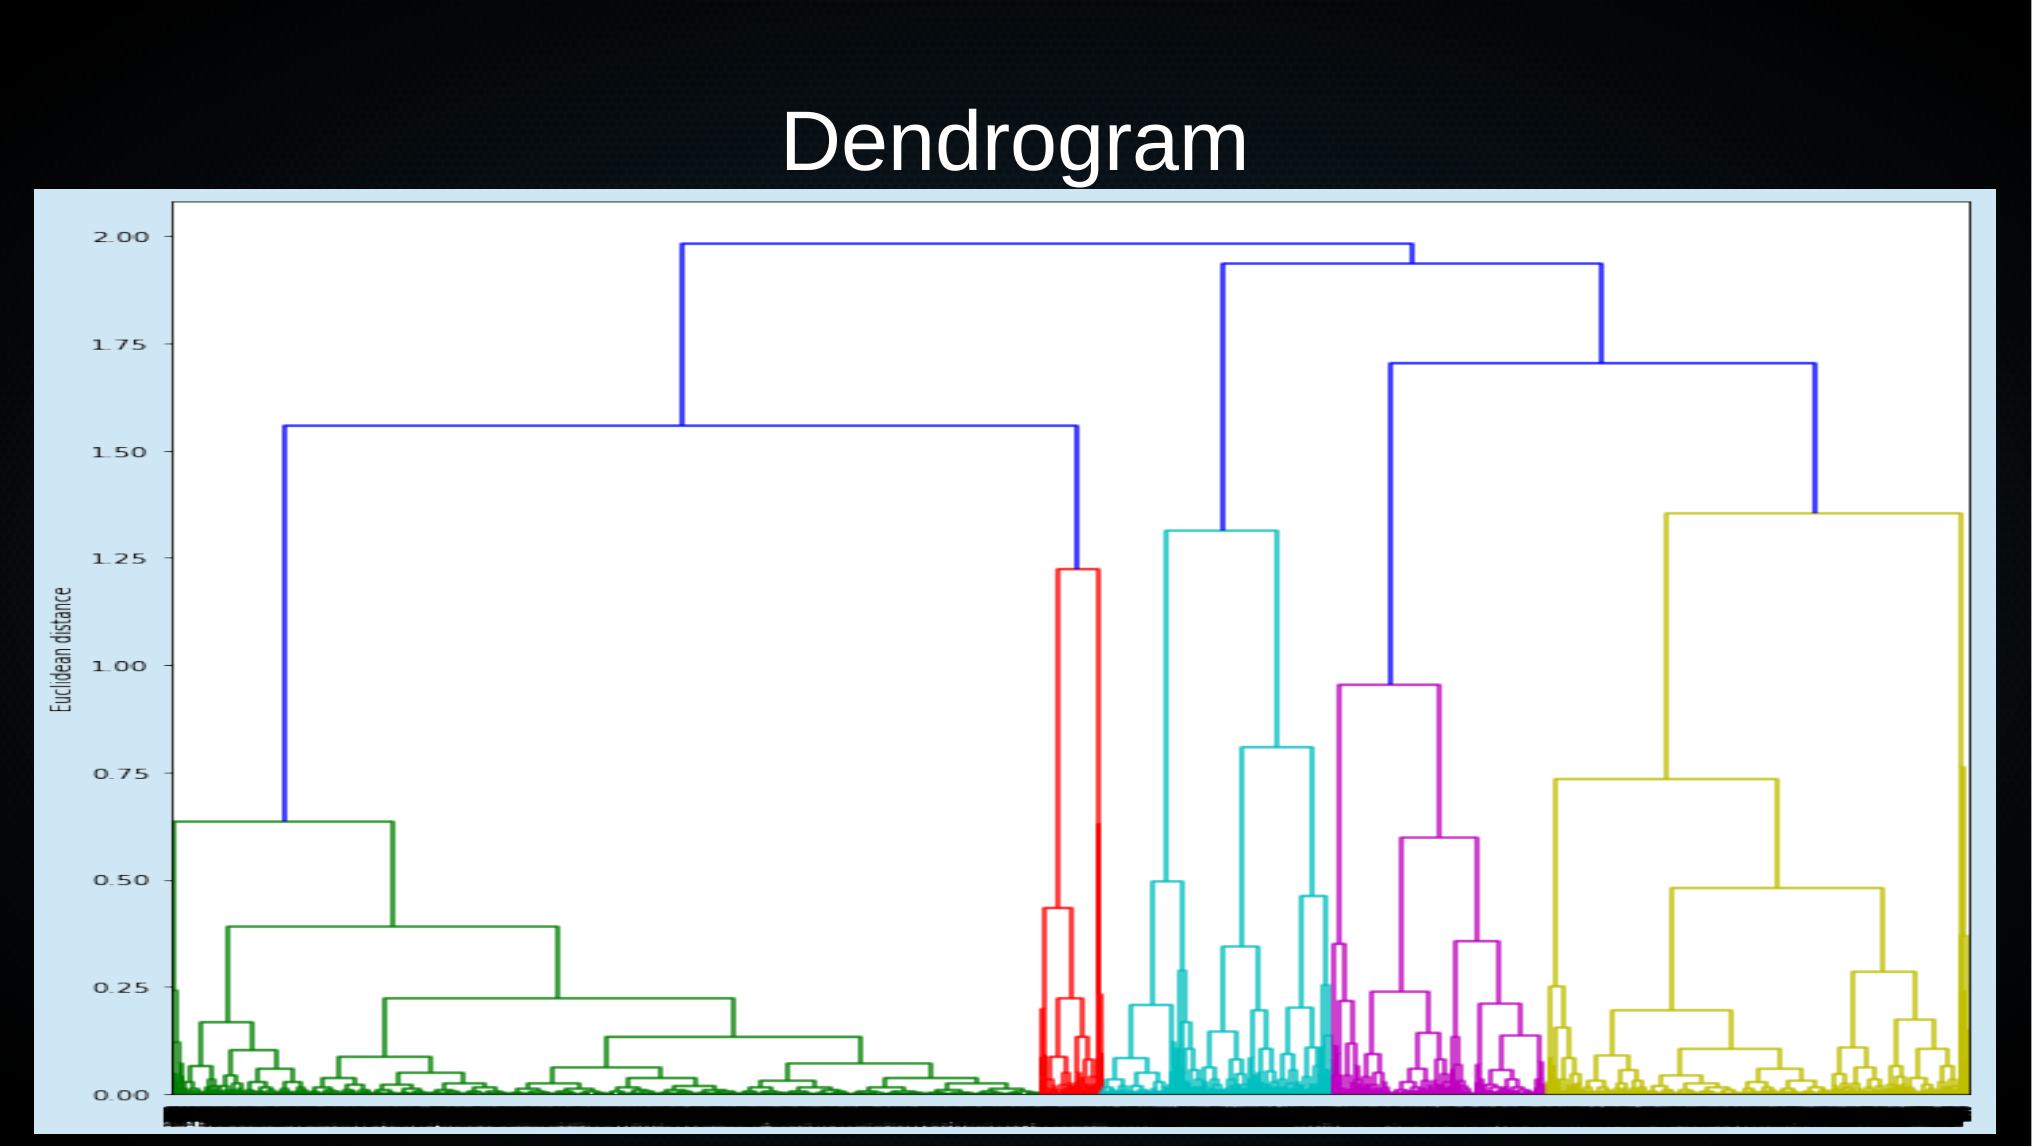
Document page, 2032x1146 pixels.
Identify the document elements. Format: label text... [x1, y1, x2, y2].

picture [0, 0, 2032, 1146]
title Dendrogram [101, 45, 1930, 188]
